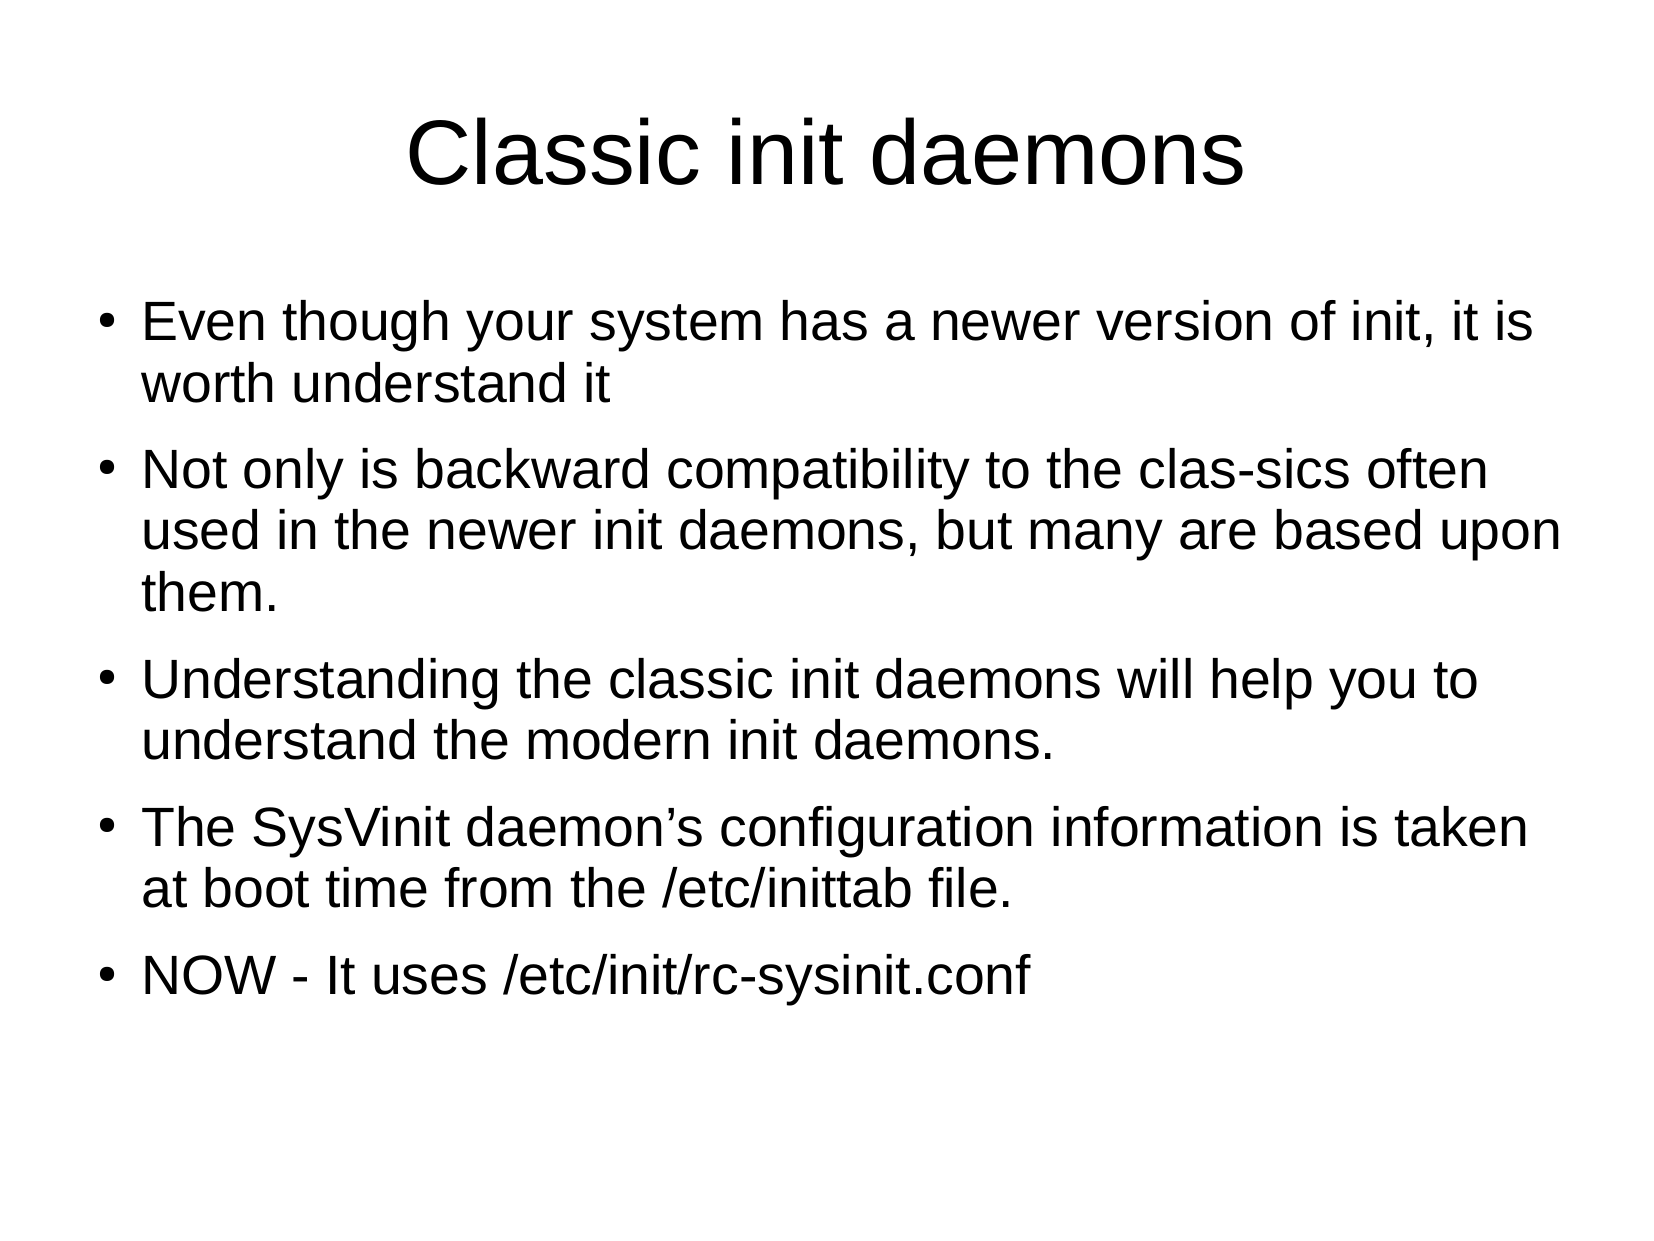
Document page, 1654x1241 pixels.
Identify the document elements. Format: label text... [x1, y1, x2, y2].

title Classic init daemons [82, 49, 1571, 257]
list Even though your system has a newer version of init, it is worth understand it Not only is backward compatibility to the clas-sics often used in the newer init daemons, but many are based upon them. Understanding the classic init daemons will help you to understand the modern init daemons. The SysVinit daemon’s configuration information is taken at boot time from the /etc/inittab file. NOW - It uses /etc/init/rc-sysinit.conf [82, 290, 1571, 1010]
